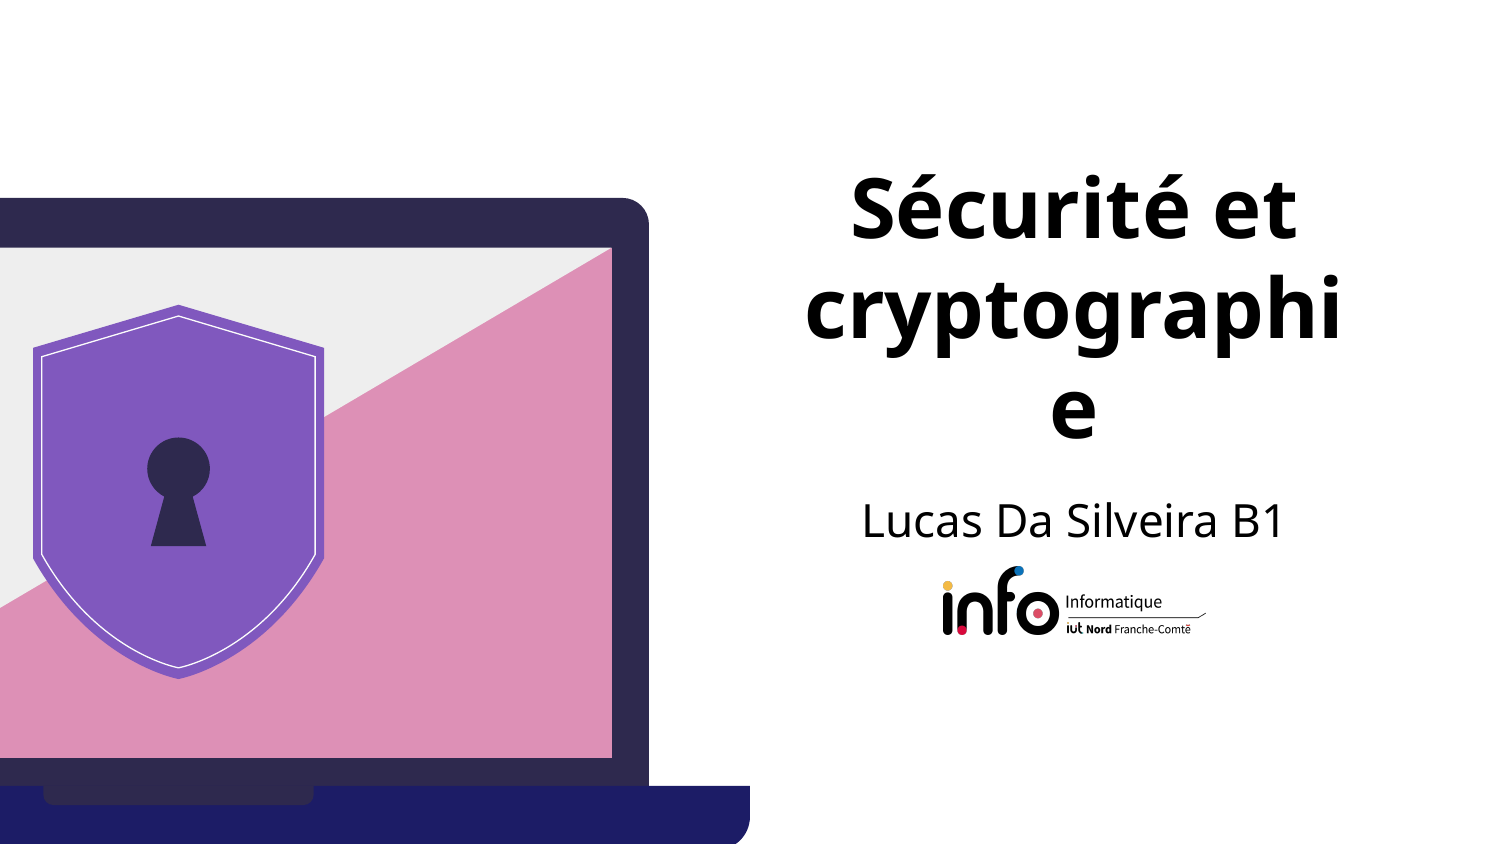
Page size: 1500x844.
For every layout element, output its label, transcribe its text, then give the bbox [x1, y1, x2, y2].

subtitle Lucas Da Silveira B1 [781, 476, 1368, 607]
title Sécurité et cryptographie [781, 237, 1368, 471]
picture [943, 566, 1206, 635]
text_box [0, 197, 750, 844]
